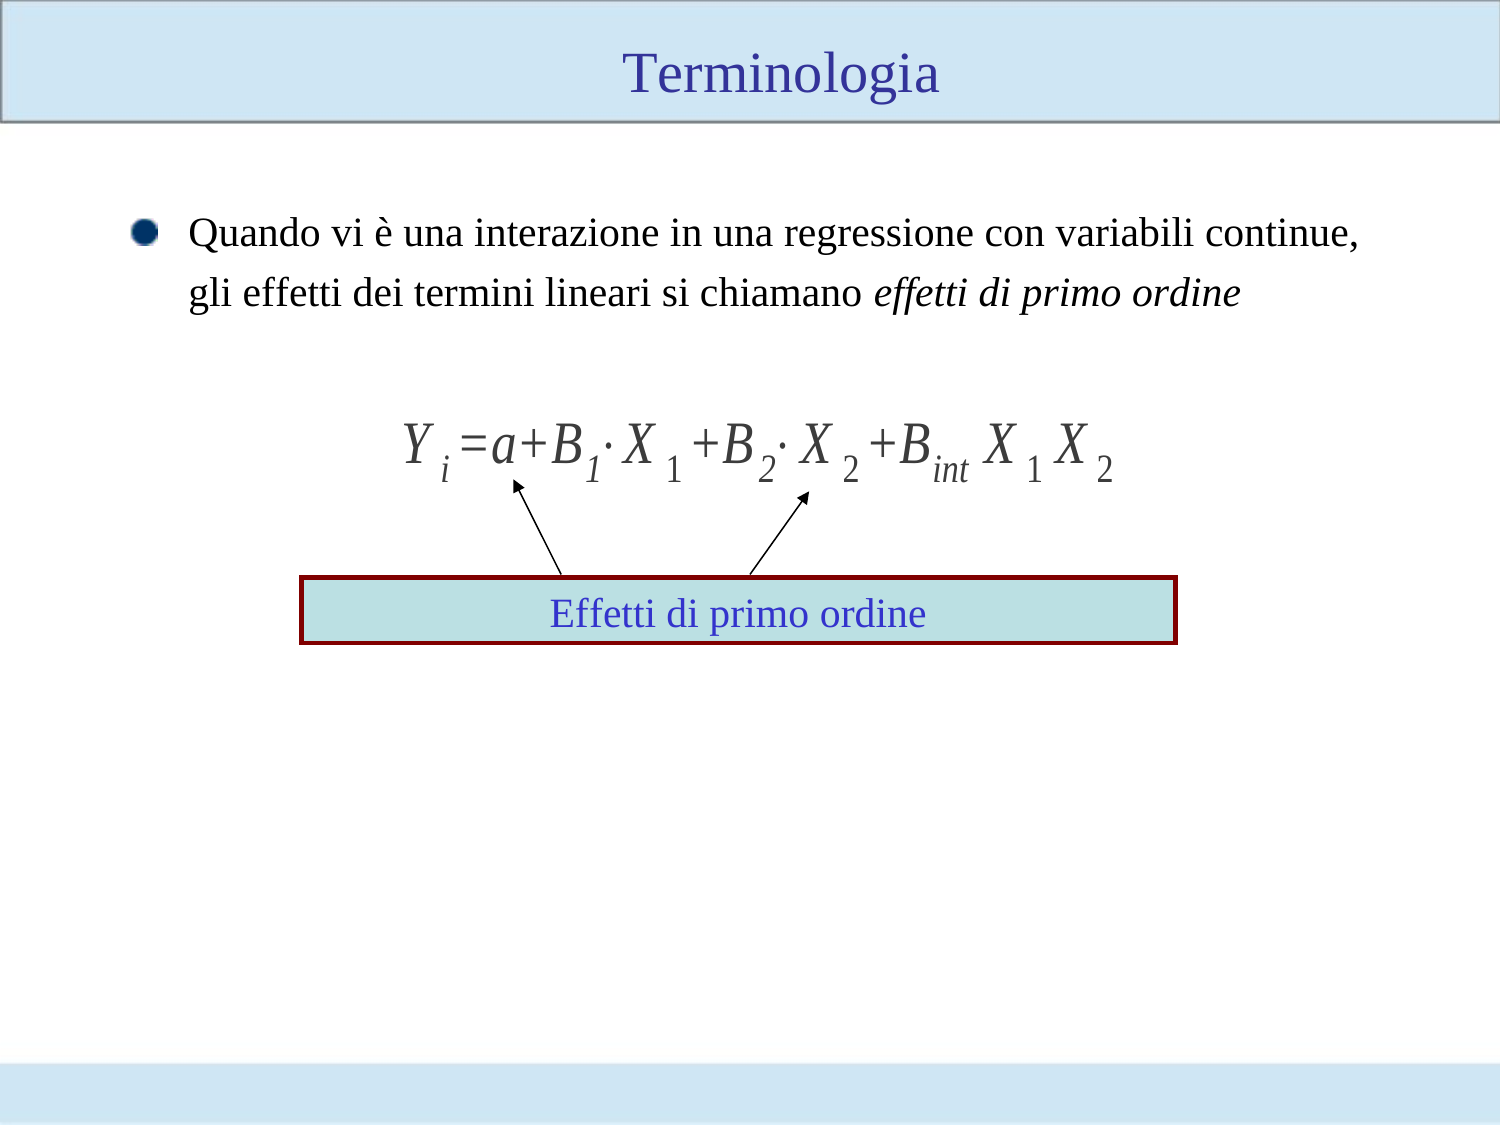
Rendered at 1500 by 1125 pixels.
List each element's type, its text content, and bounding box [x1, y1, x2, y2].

title Terminologia [249, 21, 1313, 117]
text_box Quando vi è una interazione in una regressione con variabili continue, gli effetti dei termini lineari si chiamano effetti di primo ordine [112, 187, 1413, 323]
text_box Effetti di primo ordine [301, 577, 1176, 644]
chart [389, 410, 1132, 491]
picture [0, 0, 1500, 1125]
